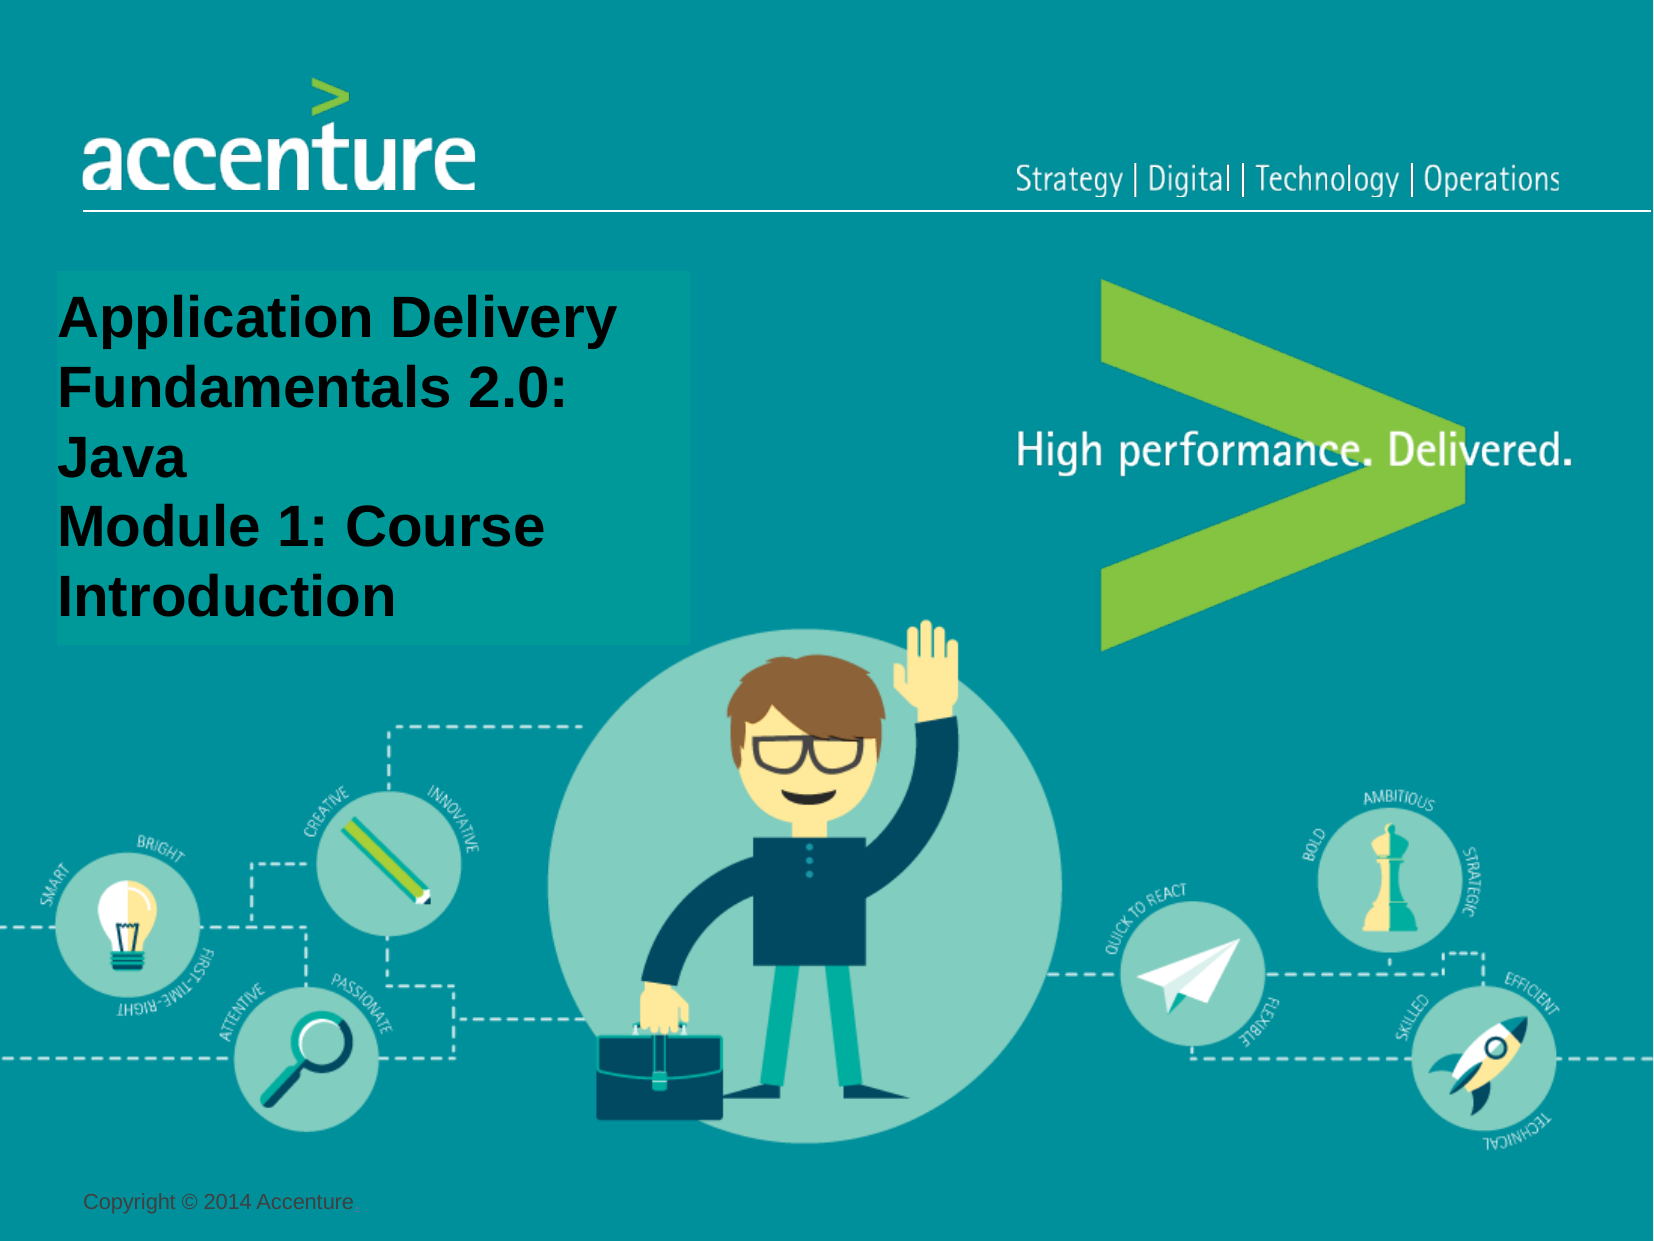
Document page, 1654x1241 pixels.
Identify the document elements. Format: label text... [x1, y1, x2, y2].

picture [0, 0, 1654, 1241]
title Application Delivery Fundamentals 2.0: Java Module 1: Course Introduction [57, 271, 691, 646]
